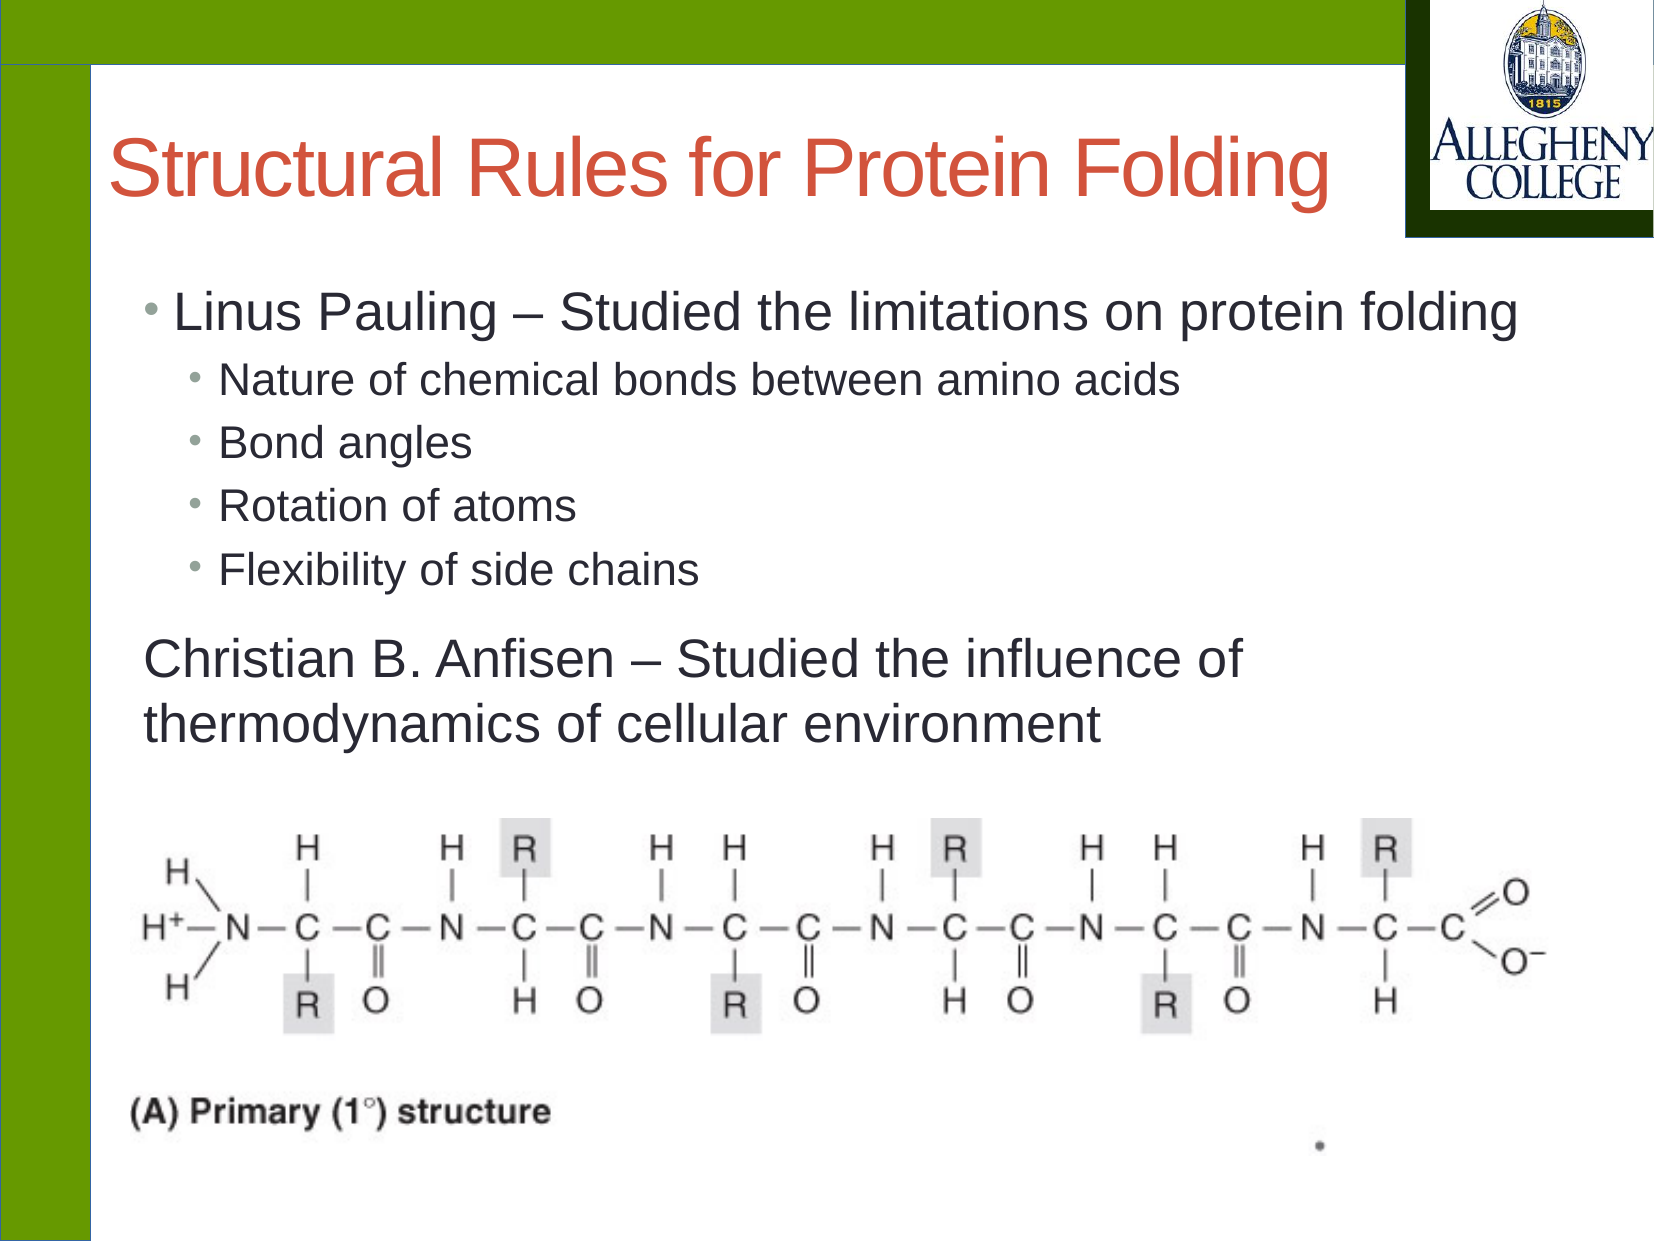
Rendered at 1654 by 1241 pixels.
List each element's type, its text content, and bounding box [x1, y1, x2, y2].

picture [1430, 0, 1654, 210]
picture [130, 871, 1613, 1156]
title Structural Rules for Protein Folding [92, 81, 1443, 245]
list Linus Pauling – Studied the limitations on protein folding Nature of chemical bonds between amino acids Bond angles Rotation of atoms Flexibility of side chains Christian B. Anfisen – Studied the influence of thermodynamics of cellular environment [128, 268, 1621, 871]
text_box [1443, 210, 1654, 238]
text_box [0, 0, 1430, 1241]
